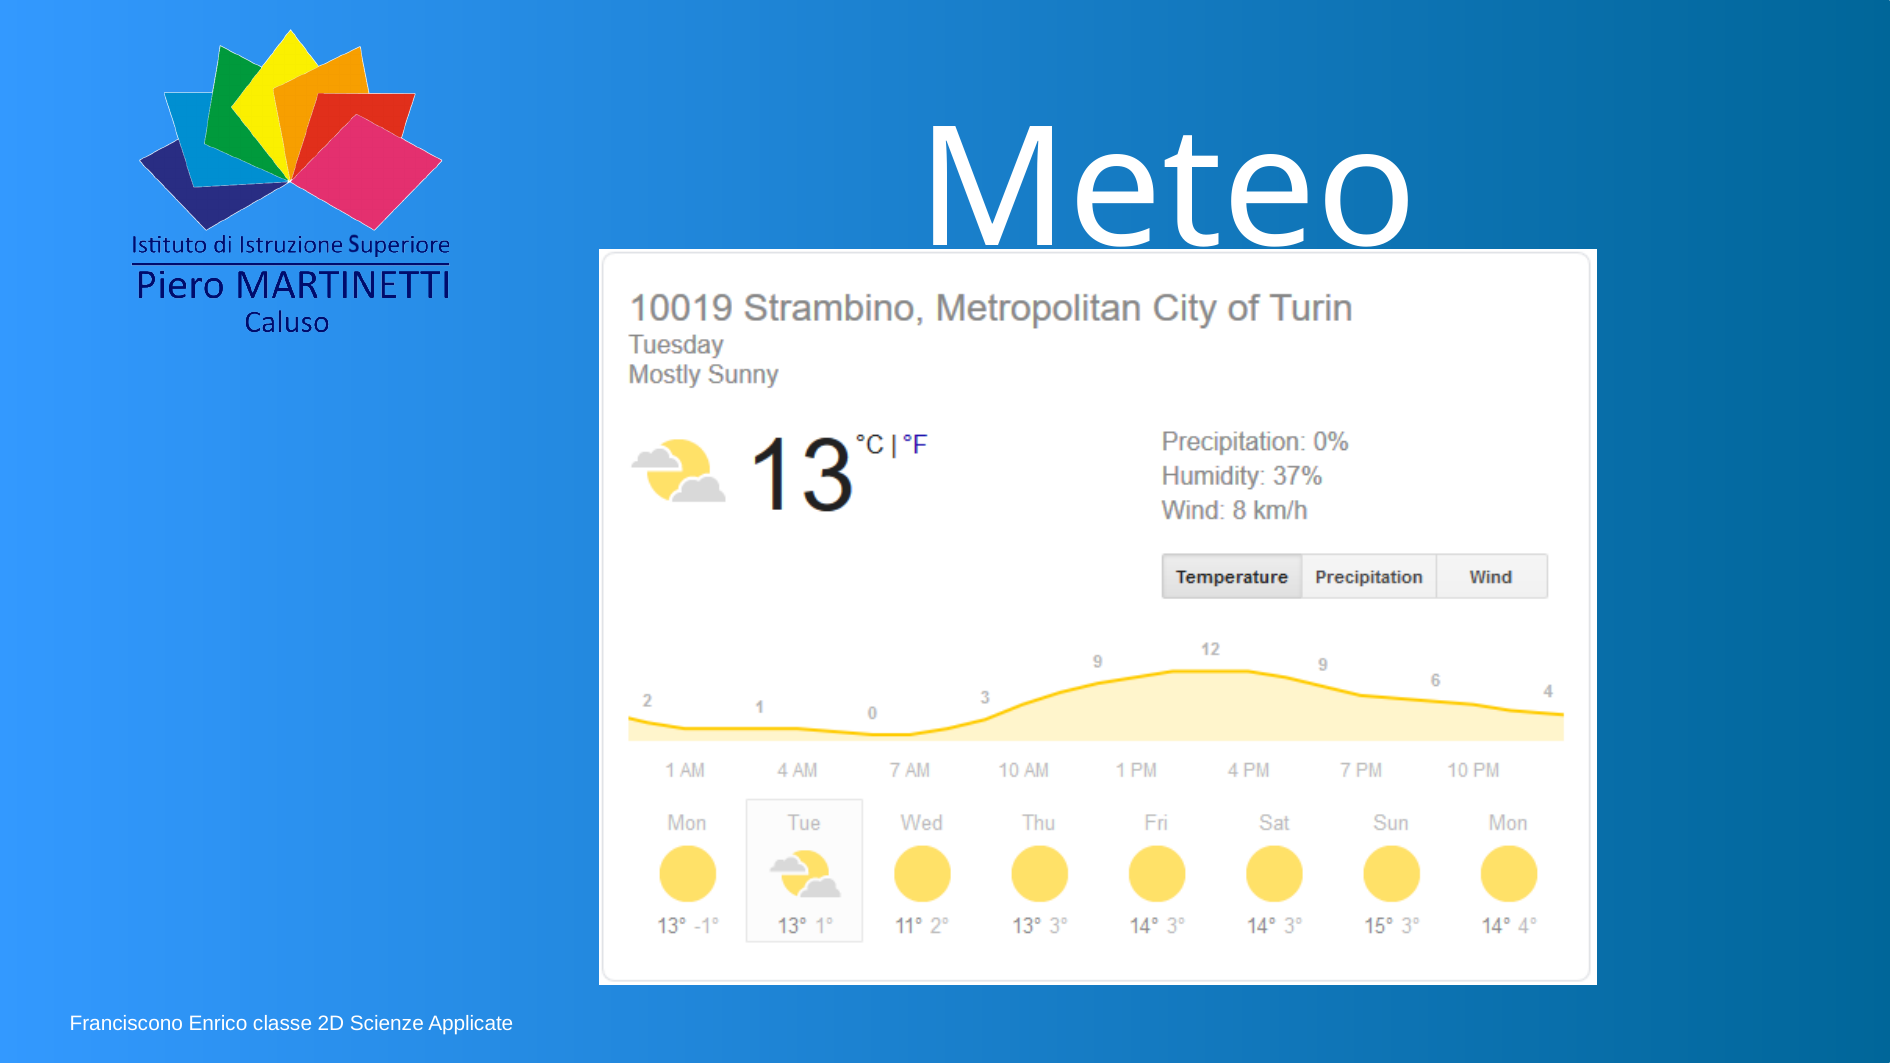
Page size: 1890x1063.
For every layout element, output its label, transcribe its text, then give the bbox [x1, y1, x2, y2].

picture [599, 249, 1597, 986]
picture [0, 23, 591, 355]
text_box Franciscono Enrico classe 2D Scienze Applicate [54, 1004, 628, 1063]
text_box Meteo [591, 59, 1760, 268]
